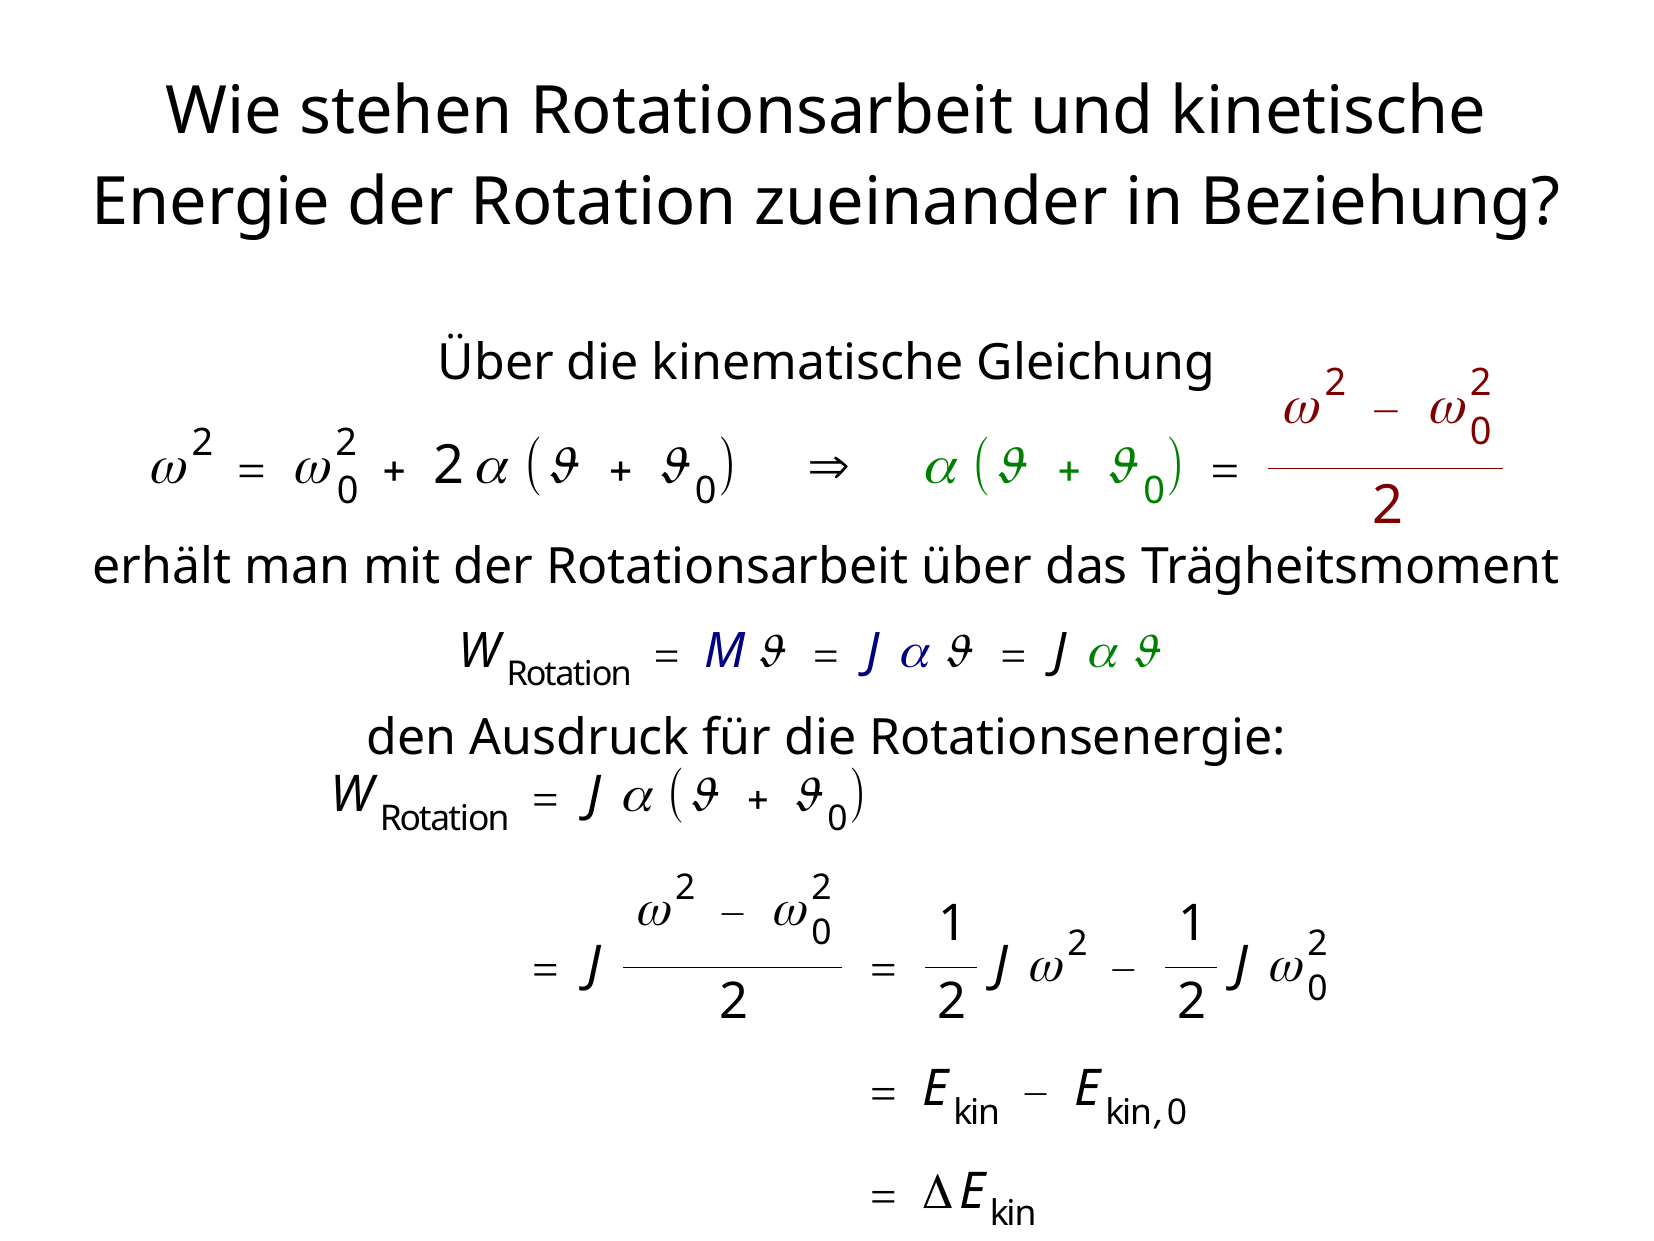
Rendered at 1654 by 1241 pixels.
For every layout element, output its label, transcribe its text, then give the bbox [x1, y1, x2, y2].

chart [141, 359, 1512, 538]
chart [324, 763, 1332, 1236]
chart [453, 620, 1171, 695]
title Wie stehen Rotationsarbeit und kinetische Energie der Rotation zueinander in Beziehung? [82, 49, 1571, 257]
subtitle Über die kinematische Gleichung erhält man mit der Rotationsarbeit über das Trägheitsmoment den Ausdruck für die Rotationsenergie: [82, 290, 1571, 1010]
